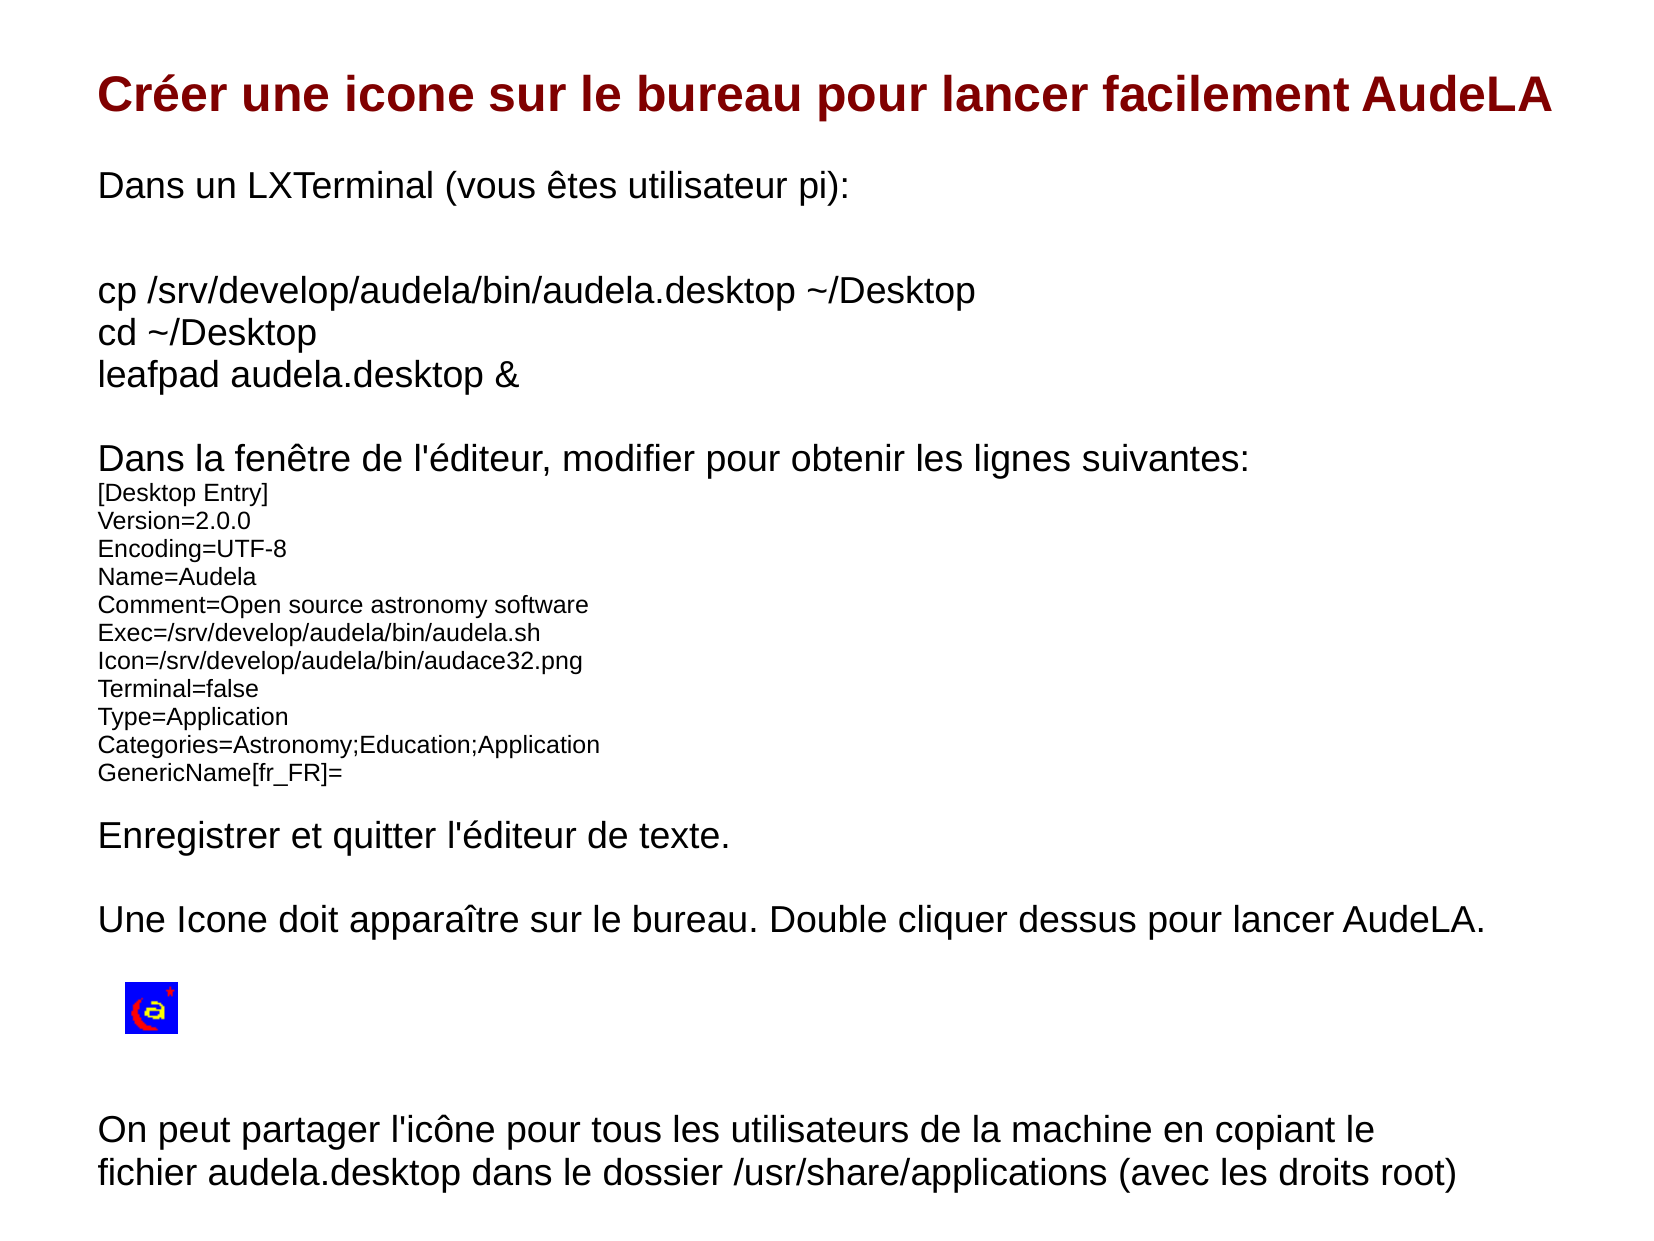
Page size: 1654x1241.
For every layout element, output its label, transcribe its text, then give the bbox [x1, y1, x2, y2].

text_box Créer une icone sur le bureau pour lancer facilement AudeLA Dans un LXTerminal (vous êtes utilisateur pi): cp /srv/develop/audela/bin/audela.desktop ~/Desktop cd ~/Desktop leafpad audela.desktop & Dans la fenêtre de l'éditeur, modifier pour obtenir les lignes suivantes: [Desktop Entry] Version=2.0.0 Encoding=UTF-8 Name=Audela Comment=Open source astronomy software Exec=/srv/develop/audela/bin/audela.sh Icon=/srv/develop/audela/bin/audace32.png Terminal=false Type=Application Categories=Astronomy;Education;Application GenericName[fr_FR]= Enregistrer et quitter l'éditeur de texte. Une Icone doit apparaître sur le bureau. Double cliquer dessus pour lancer AudeLA. On peut partager l'icône pour tous les utilisateurs de la machine en copiant le fichier audela.desktop dans le dossier /usr/share/applications (avec les droits root) [82, 59, 1570, 1231]
picture [125, 982, 178, 1034]
